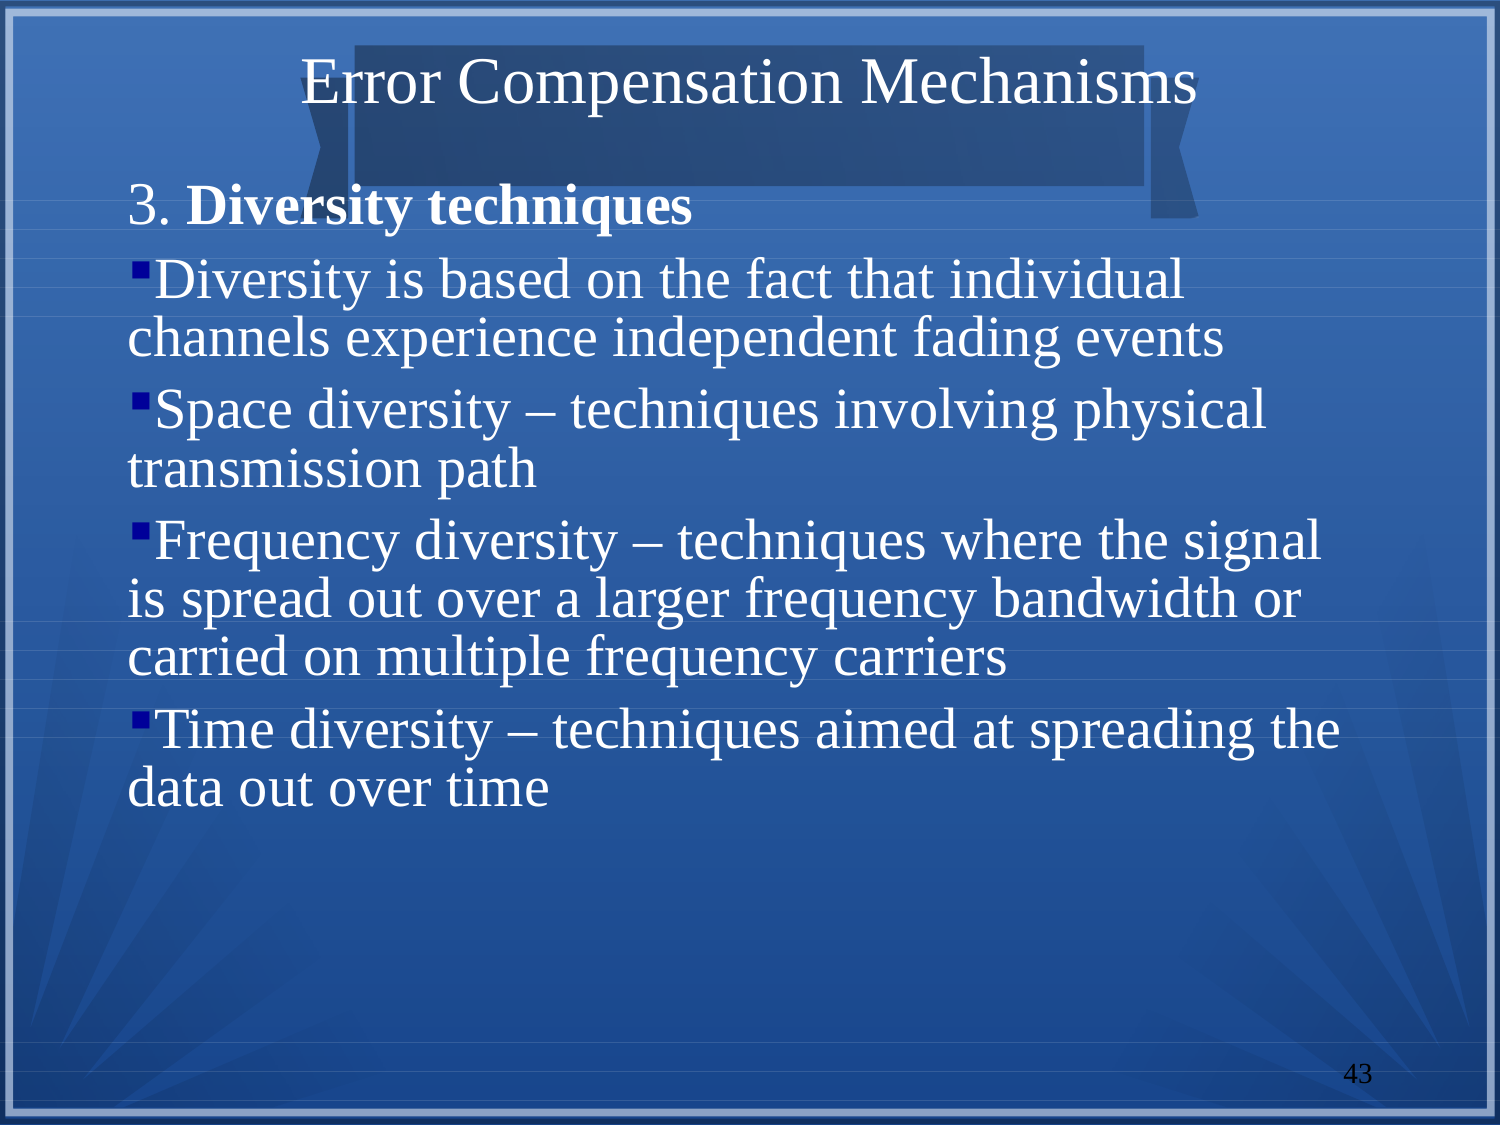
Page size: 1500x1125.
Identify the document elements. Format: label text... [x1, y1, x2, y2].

title Error Compensation Mechanisms [112, 0, 1388, 162]
list 3. Diversity techniques Diversity is based on the fact that individual channels experience independent fading events Space diversity – techniques involving physical transmission path Frequency diversity – techniques where the signal is spread out over a larger frequency bandwidth or carried on multiple frequency carriers Time diversity – techniques aimed at spreading the data out over time [112, 162, 1388, 1025]
text_box 47 [1074, 1050, 1388, 1125]
